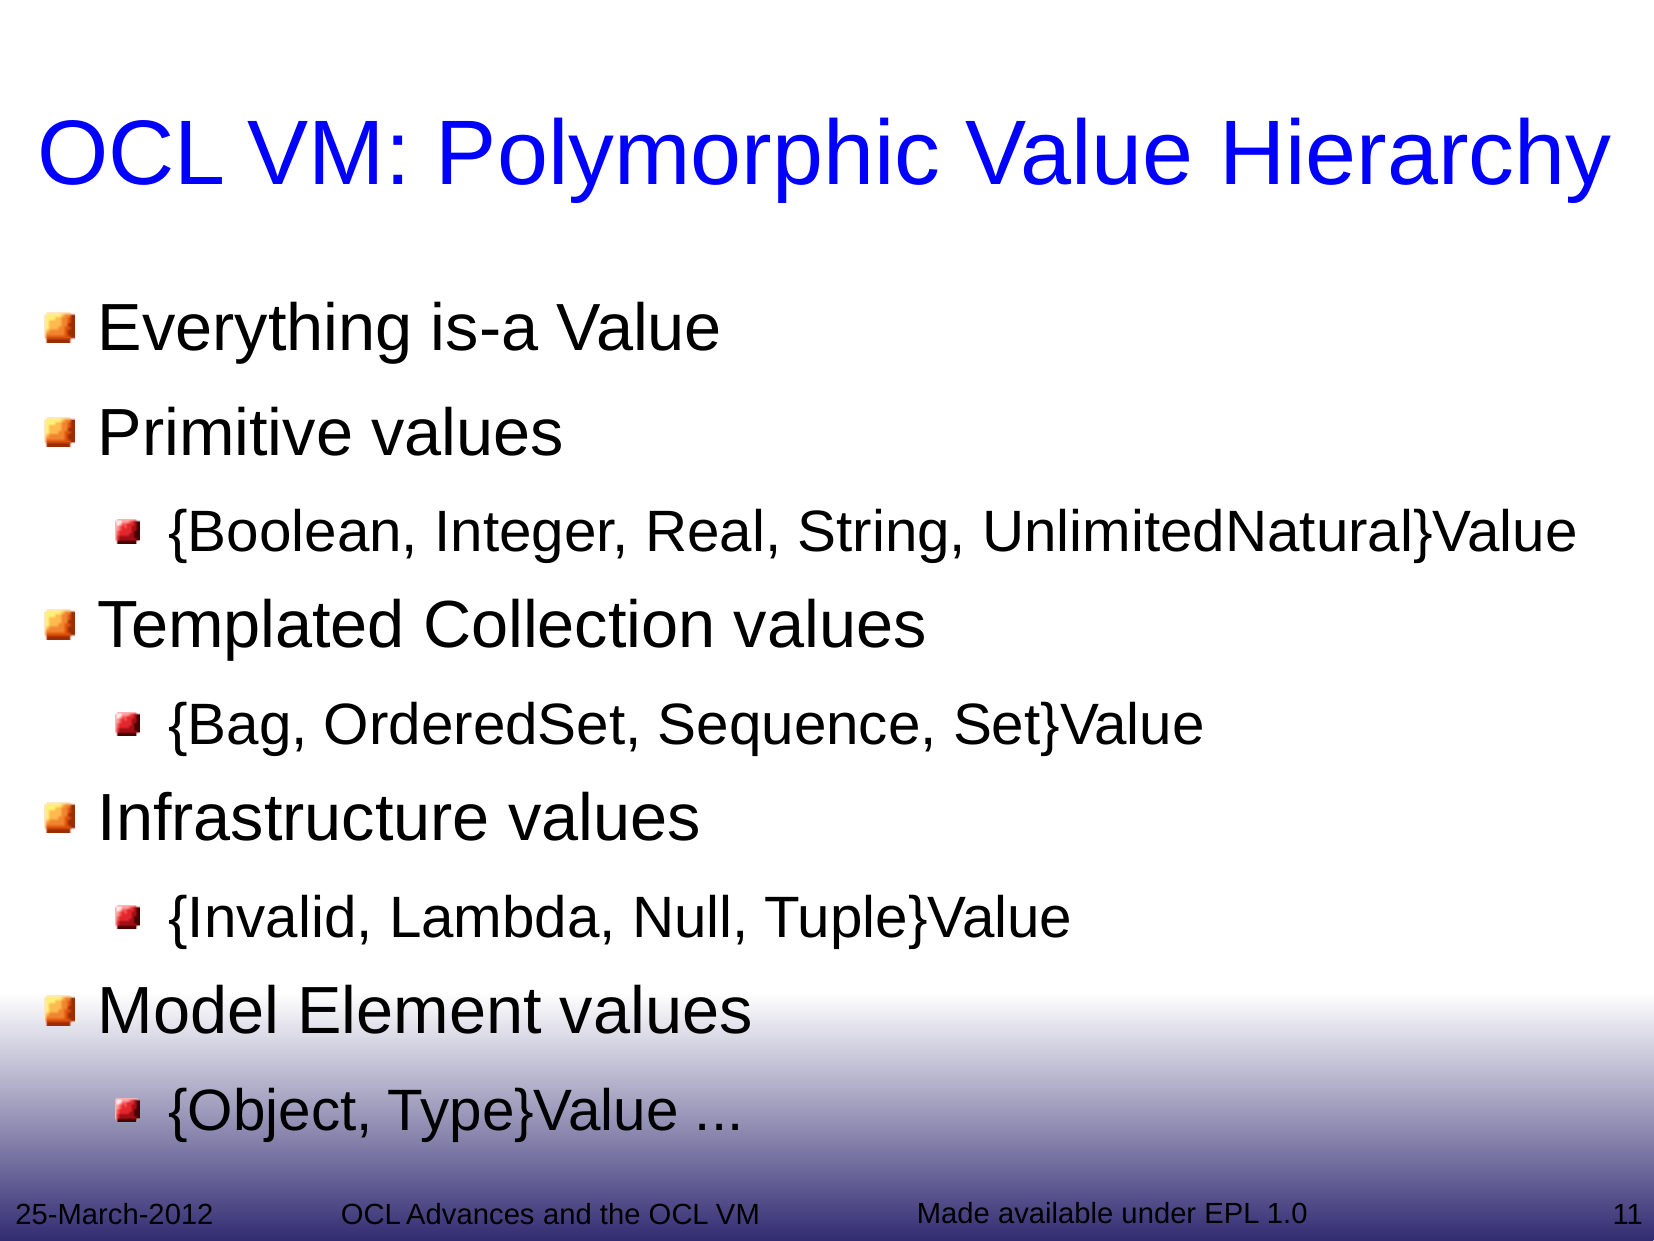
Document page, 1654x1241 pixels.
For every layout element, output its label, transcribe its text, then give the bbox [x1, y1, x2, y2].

title OCL VM: Polymorphic Value Hierarchy [19, 49, 1632, 257]
list Everything is-a Value Primitive values {Boolean, Integer, Real, String, UnlimitedNatural}Value Templated Collection values {Bag, OrderedSet, Sequence, Set}Value Infrastructure values {Invalid, Lambda, Null, Tuple}Value Model Element values {Object, Type}Value ... [26, 290, 1636, 1142]
